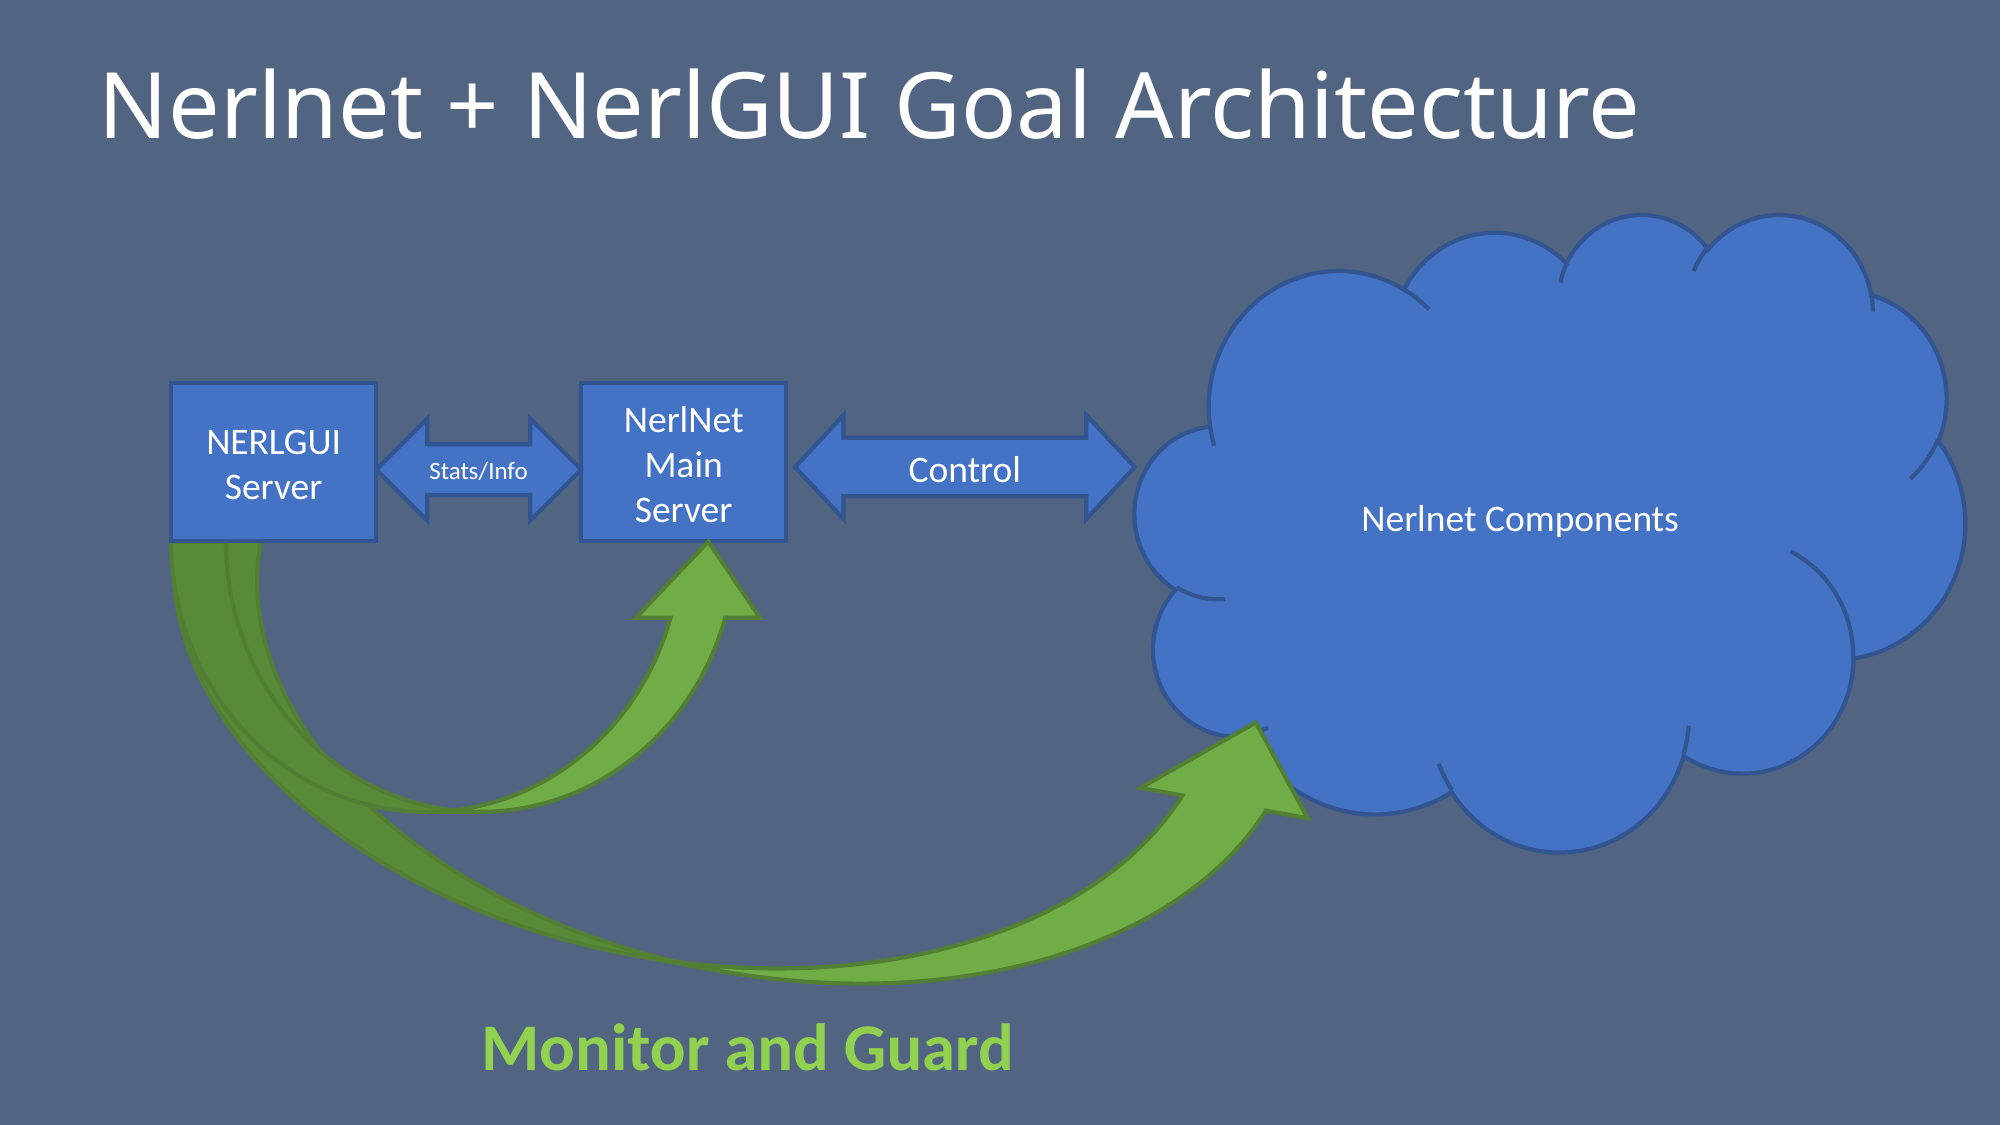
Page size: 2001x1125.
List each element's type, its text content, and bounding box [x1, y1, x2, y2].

text_box Nerlnet + NerlGUI Goal Architecture [84, 31, 1810, 186]
text_box Nerlnet Components [1134, 214, 1966, 853]
text_box [171, 541, 1308, 984]
text_box Monitor and Guard [466, 996, 1480, 1091]
text_box Control [795, 415, 1135, 519]
text_box NERLGUI Server [171, 382, 377, 542]
text_box Stats/Info [377, 418, 582, 521]
text_box NerlNet Main Server [581, 382, 787, 542]
